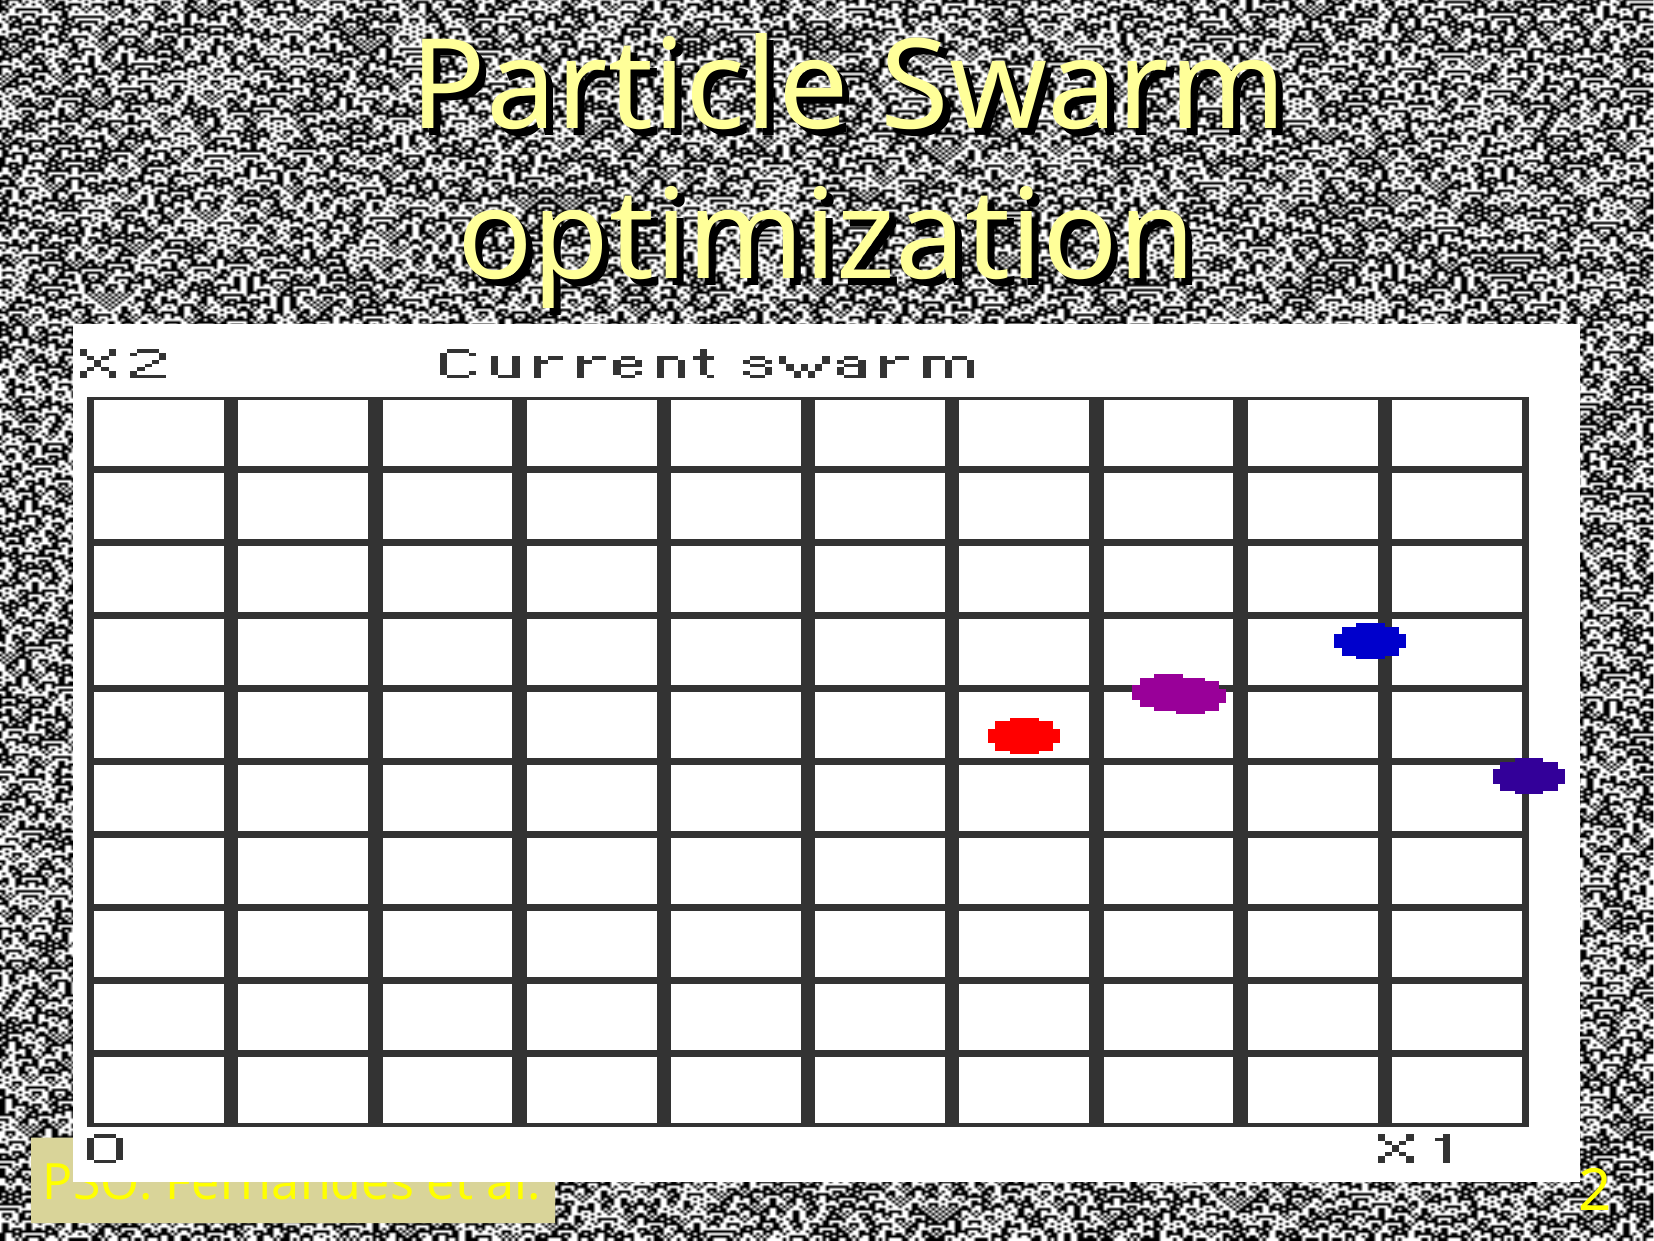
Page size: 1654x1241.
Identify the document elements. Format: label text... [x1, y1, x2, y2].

title Particle Swarm optimization [82, 0, 1571, 311]
picture [0, 0, 1654, 1241]
